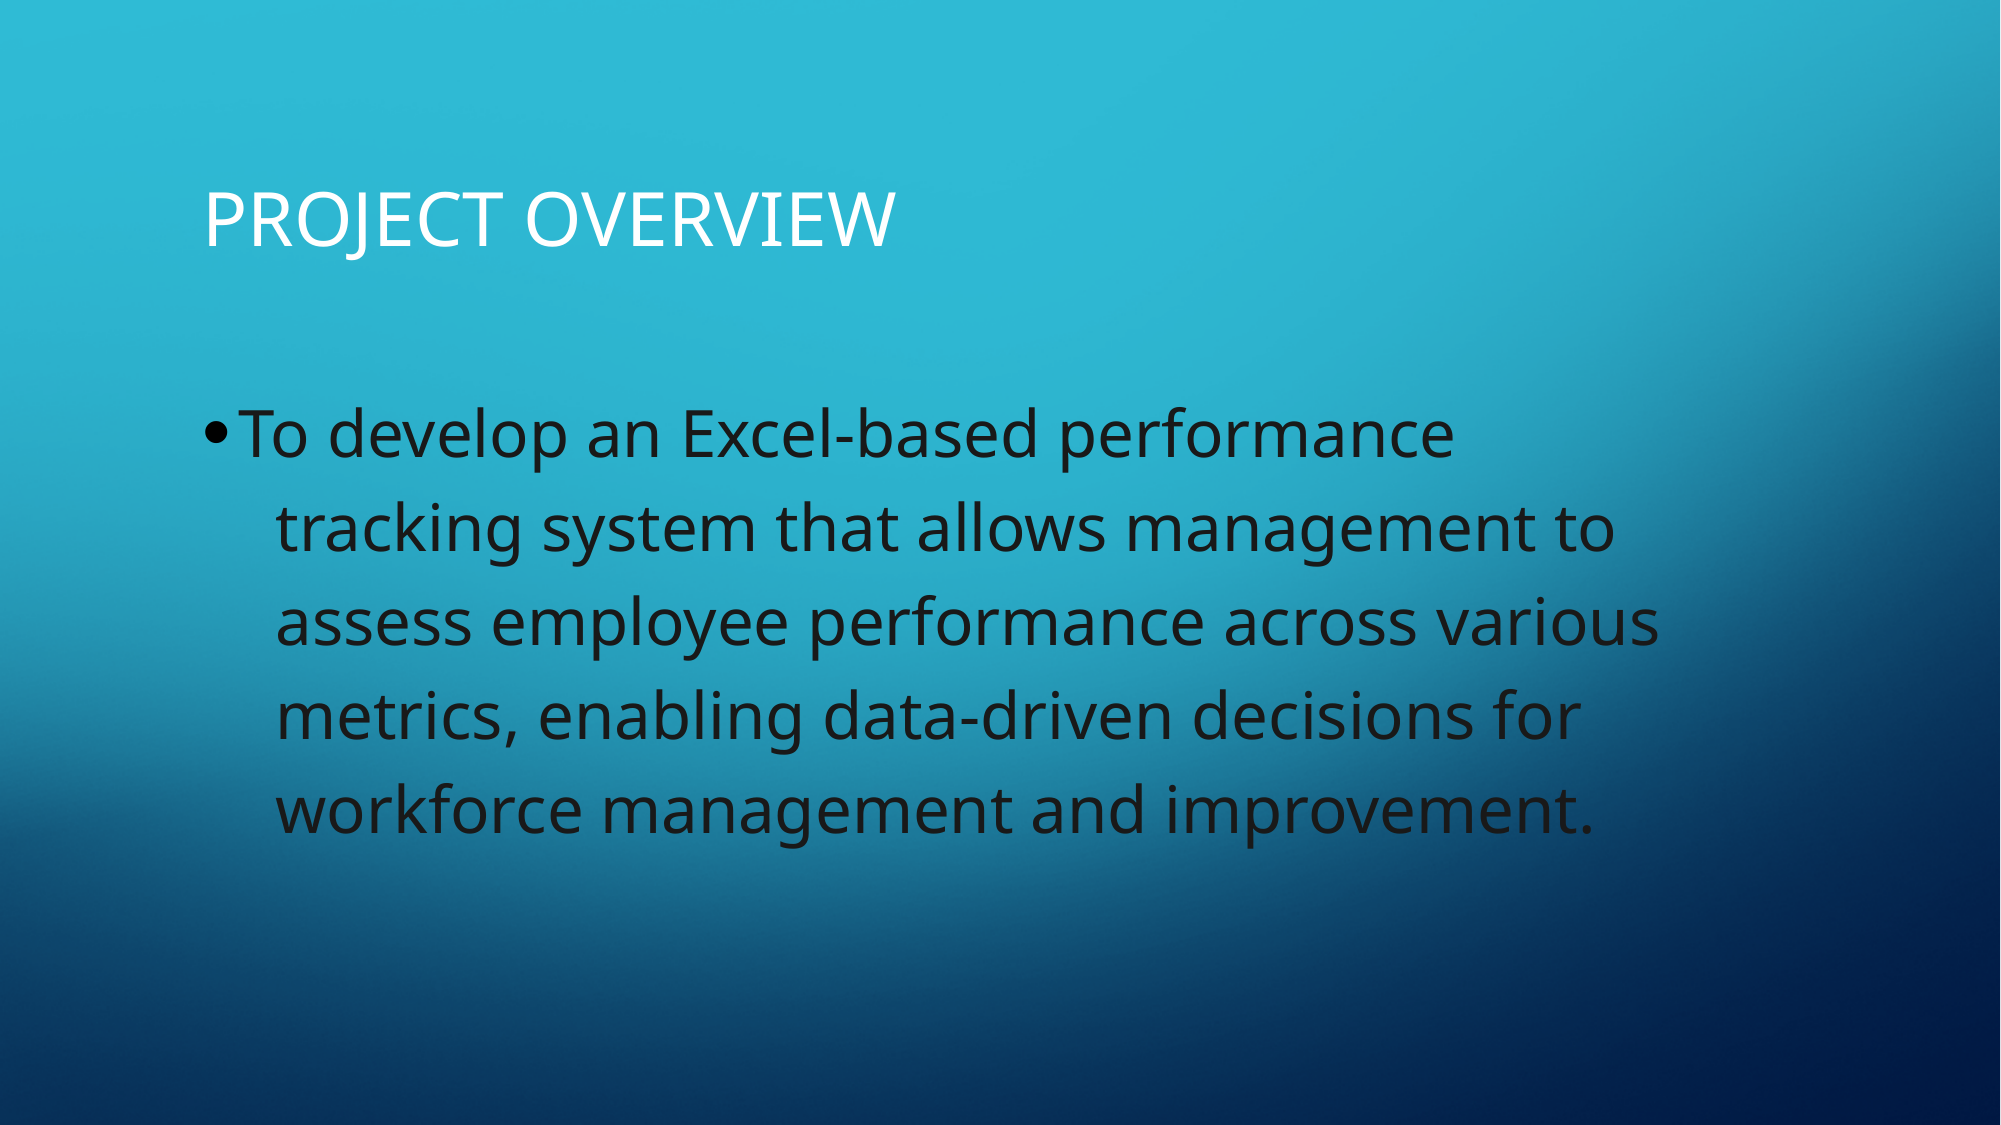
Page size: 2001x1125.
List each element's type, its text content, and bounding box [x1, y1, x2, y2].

list To develop an Excel-based performance tracking system that allows management to assess employee performance across various metrics, enabling data-driven decisions for workforce management and improvement. [187, 369, 1679, 888]
title PROJECT OVERVIEW [187, 101, 1813, 344]
